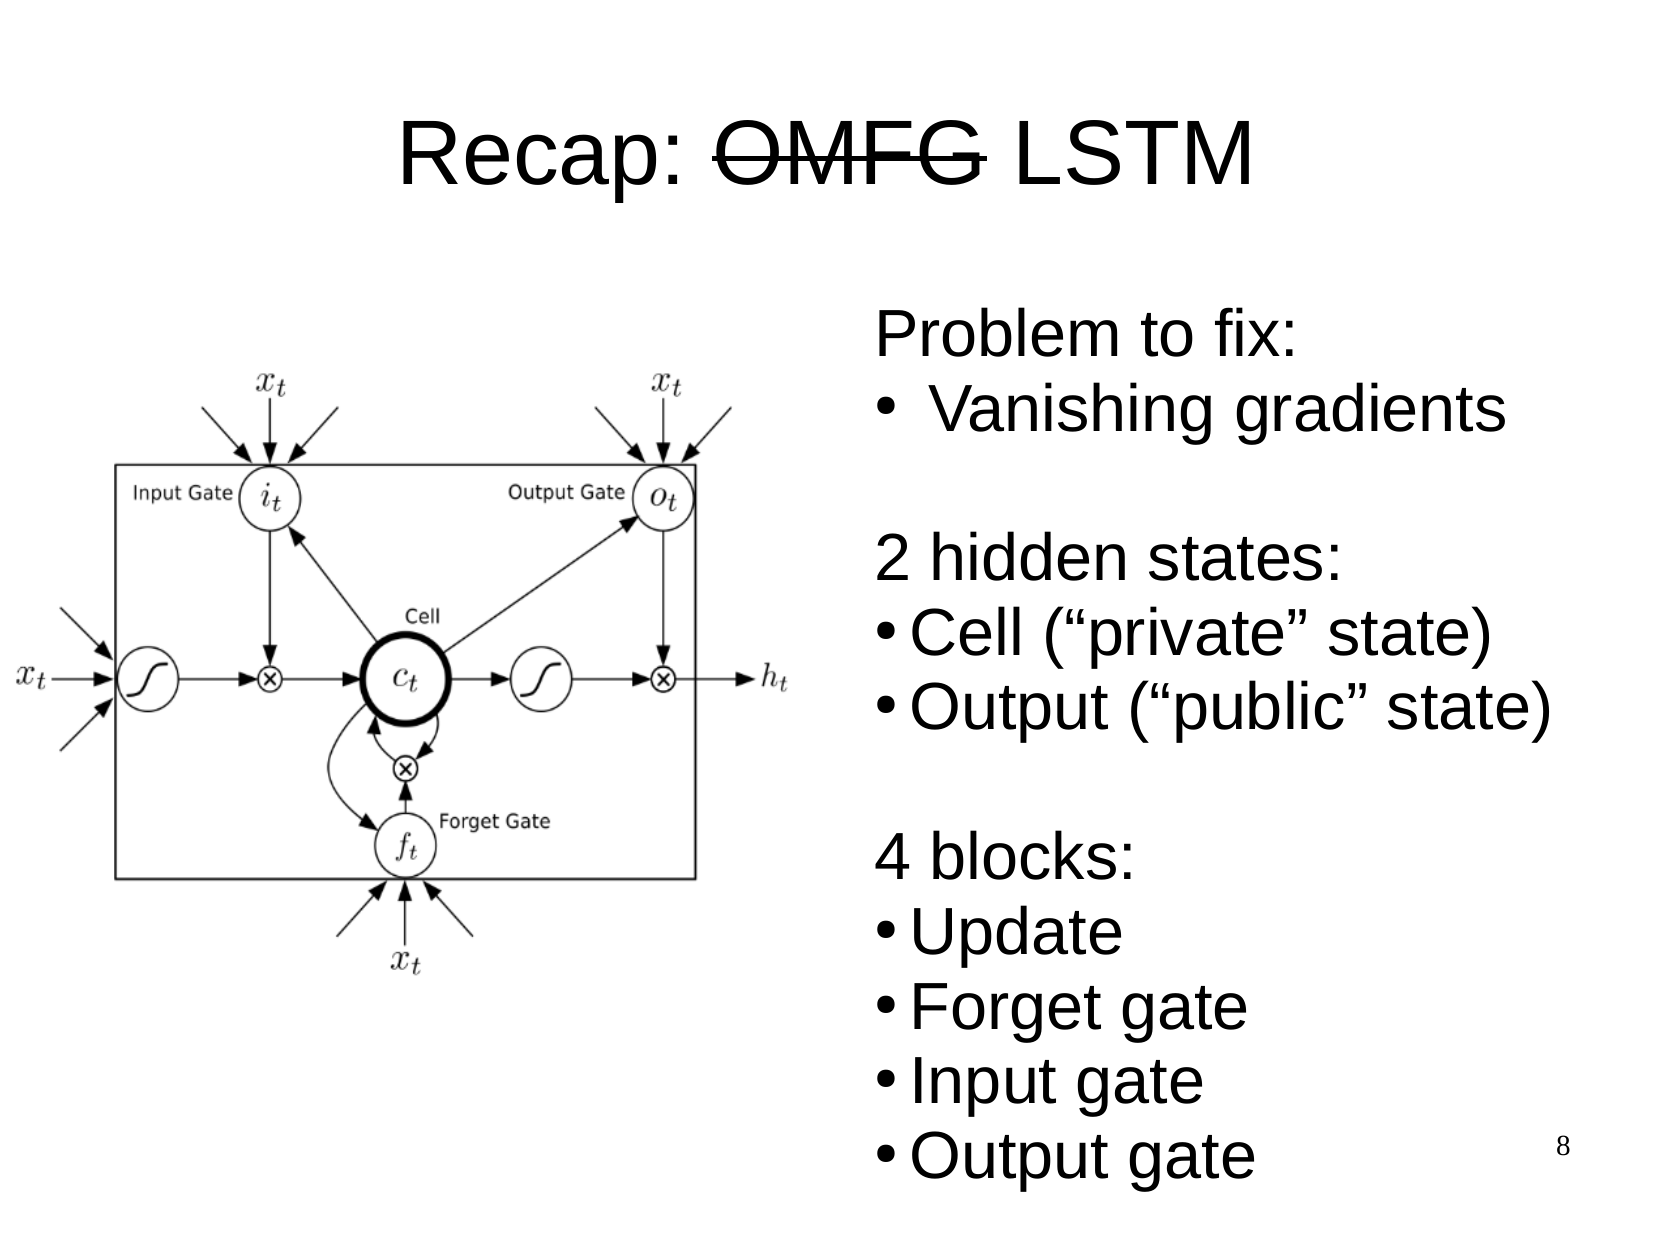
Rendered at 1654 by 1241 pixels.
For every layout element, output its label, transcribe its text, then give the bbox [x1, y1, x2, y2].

text_box Problem to fix: Vanishing gradients 2 hidden states: Cell (“private” state) Output (“public” state) 4 blocks: Update Forget gate Input gate Output gate [859, 288, 1606, 1201]
title Recap: OMFG LSTM [82, 49, 1571, 257]
picture [6, 364, 793, 981]
